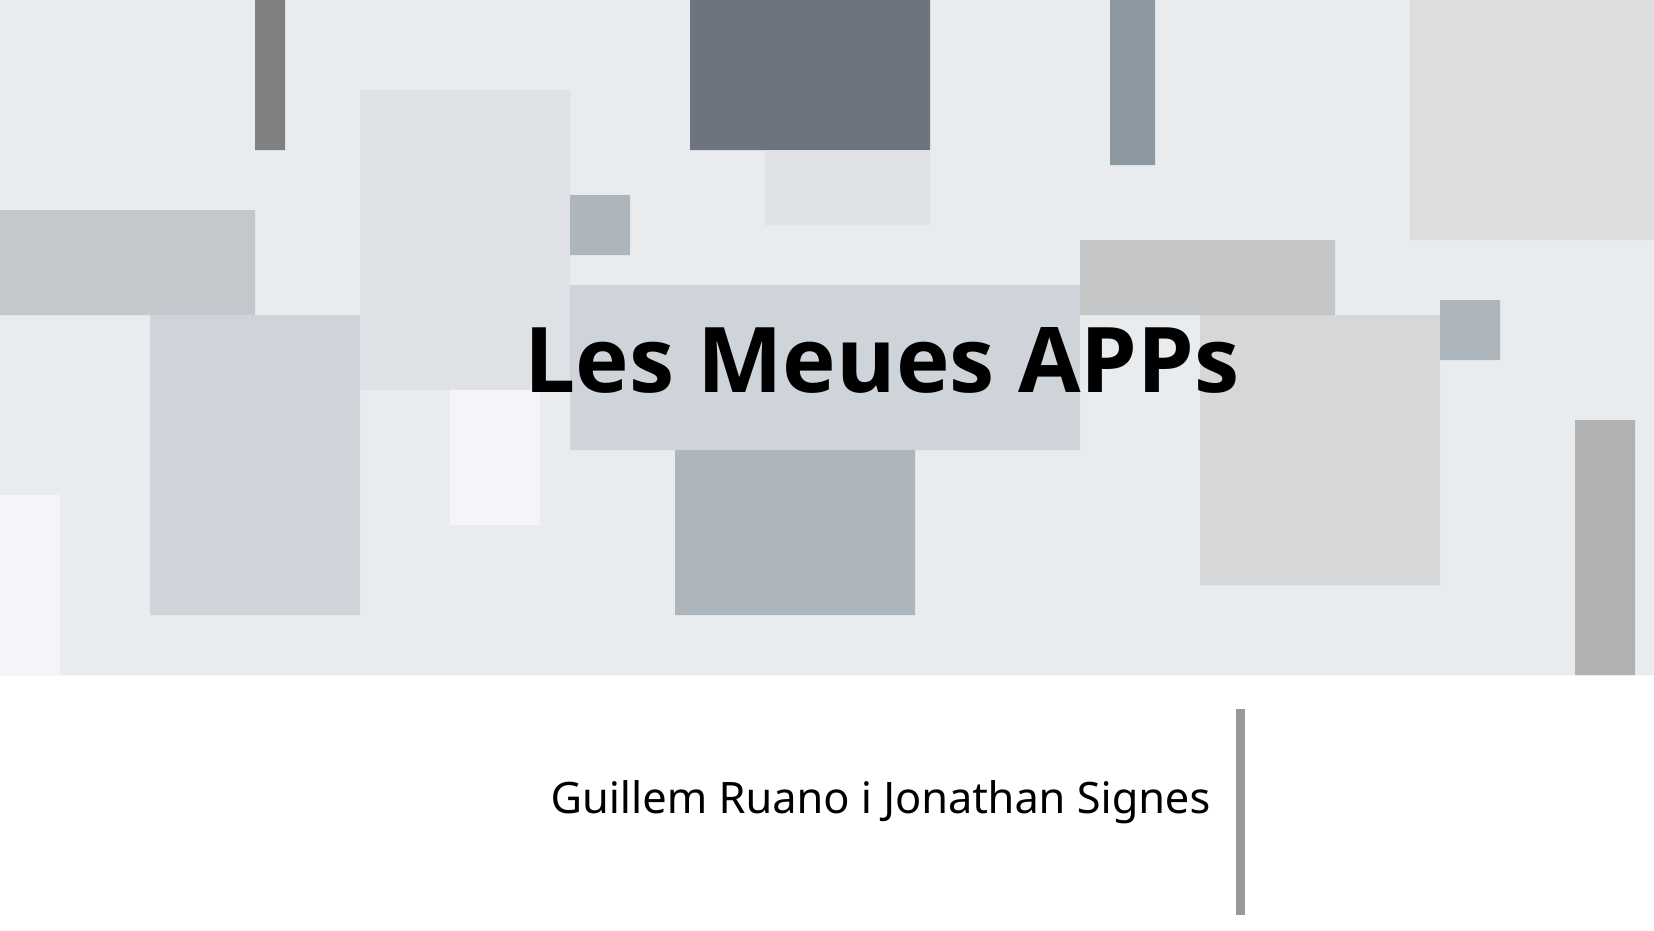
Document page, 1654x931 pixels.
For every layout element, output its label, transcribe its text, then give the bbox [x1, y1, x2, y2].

subtitle Guillem Ruano i Jonathan Signes [59, 767, 1211, 827]
title Les Meues APPs [88, 295, 1241, 420]
